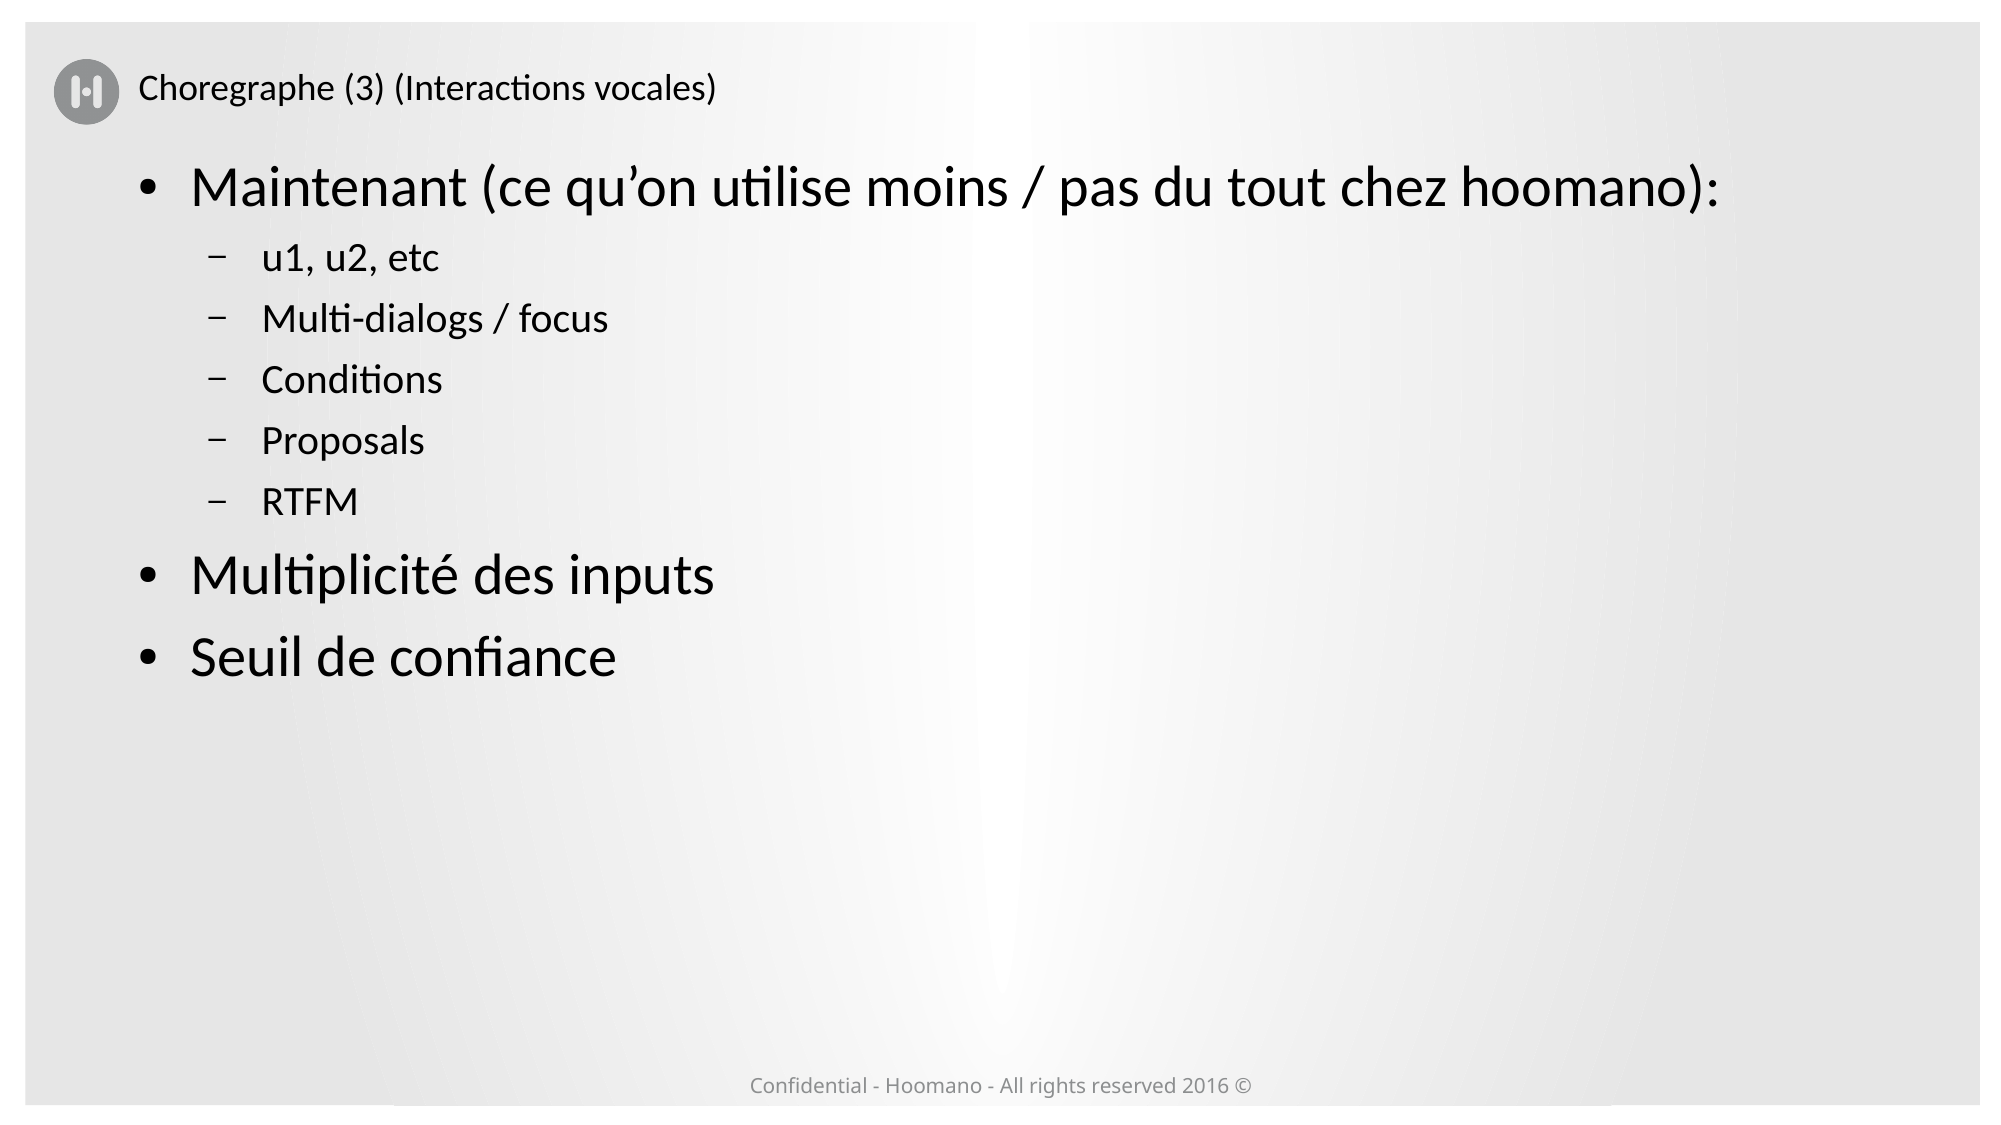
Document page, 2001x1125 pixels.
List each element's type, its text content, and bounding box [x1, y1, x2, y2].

title Choregraphe (3) (Interactions vocales) [138, 55, 1864, 127]
list Maintenant (ce qu’on utilise moins / pas du tout chez hoomano): u1, u2, etc Multi-dialogs / focus Conditions Proposals RTFM Multiplicité des inputs Seuil de confiance [120, 164, 1952, 1077]
picture [49, 55, 123, 127]
